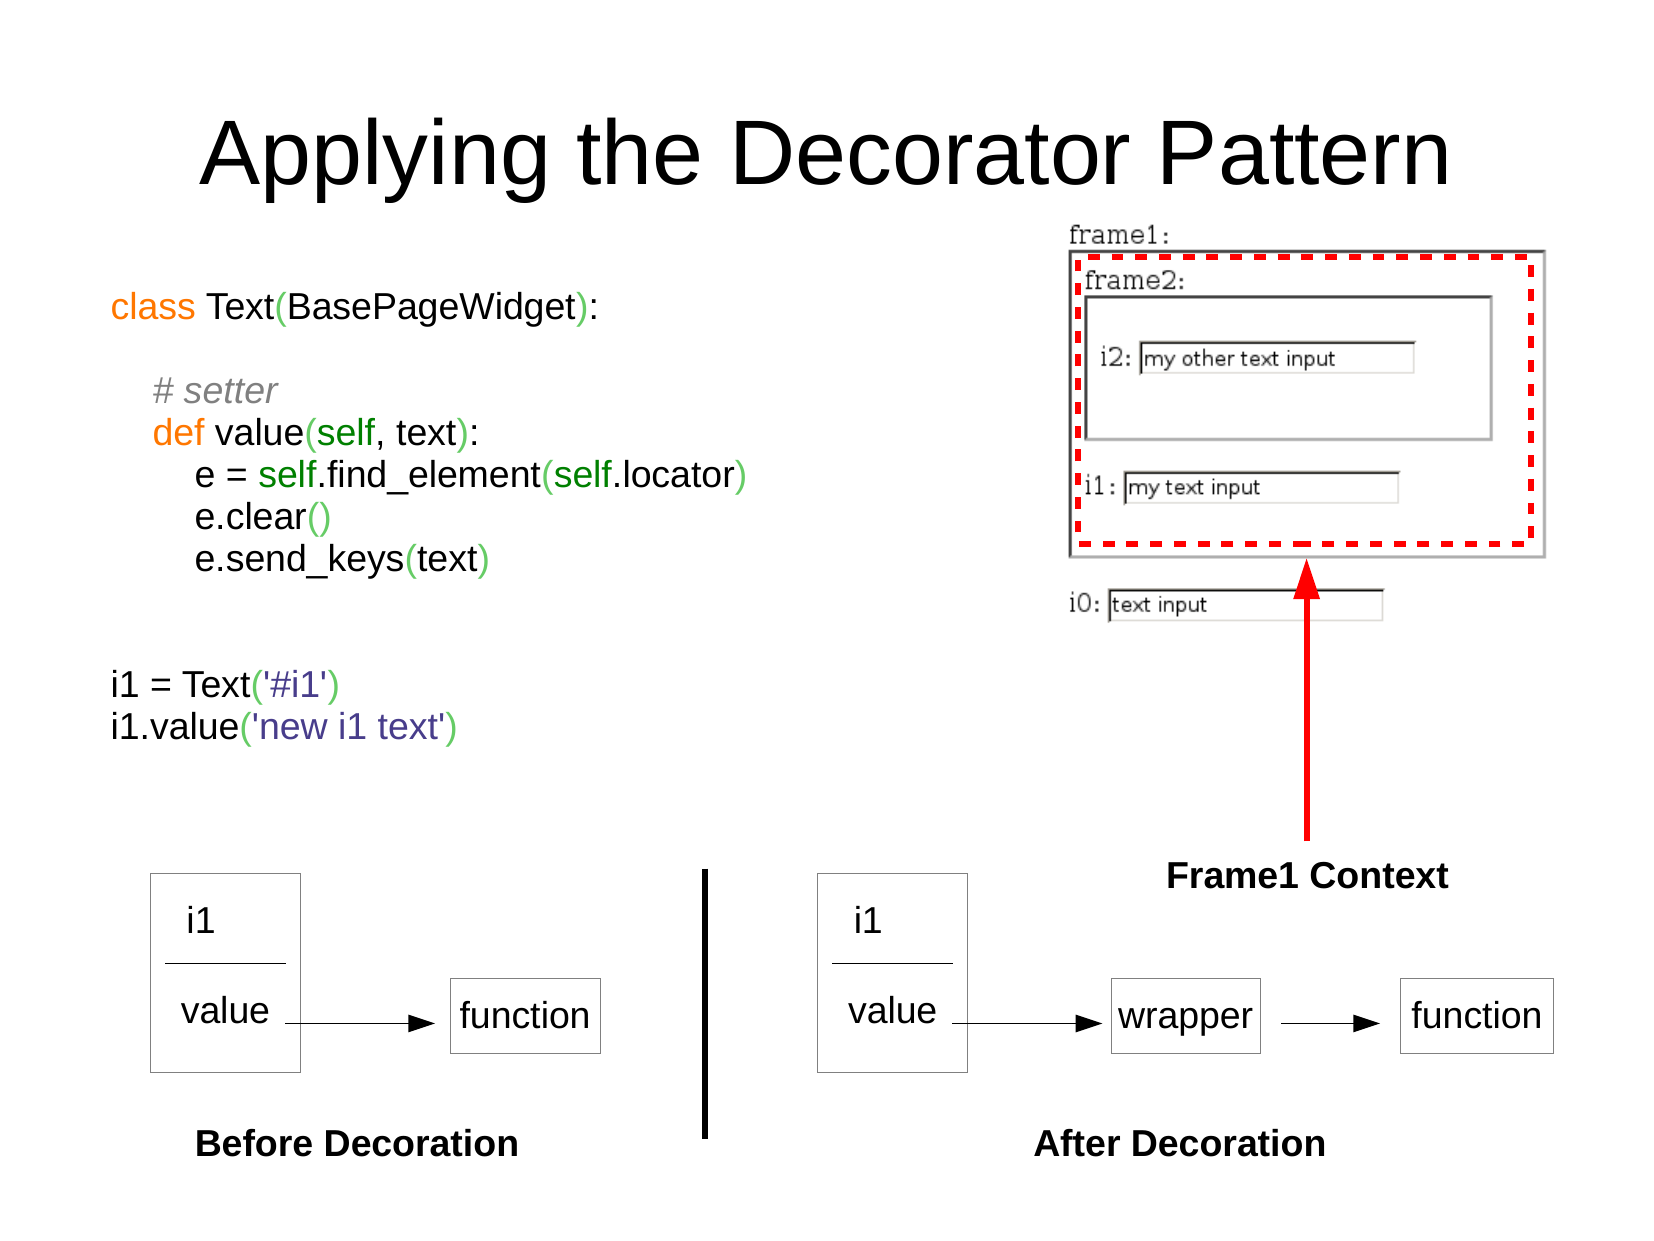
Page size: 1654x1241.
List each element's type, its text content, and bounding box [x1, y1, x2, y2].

title Applying the Decorator Pattern [82, 49, 1571, 257]
text_box function [450, 978, 601, 1054]
text_box value [833, 981, 953, 1039]
text_box Before Decoration [180, 1114, 535, 1172]
text_box function [1400, 978, 1554, 1054]
text_box [817, 873, 968, 1073]
text_box [150, 873, 301, 1073]
picture [1058, 211, 1551, 634]
text_box wrapper [1111, 978, 1261, 1054]
text_box After Decoration [1018, 1114, 1342, 1172]
text_box Frame1 Context [1151, 846, 1464, 904]
text_box value [166, 981, 286, 1039]
text_box i1 [171, 891, 231, 949]
text_box i1 [838, 891, 898, 949]
text_box class Text(BasePageWidget): # setter def value(self, text): e = self.find_element(self.locator) e.clear() e.send_keys(text) i1 = Text('#i1') i1.value('new i1 text') [95, 278, 763, 798]
